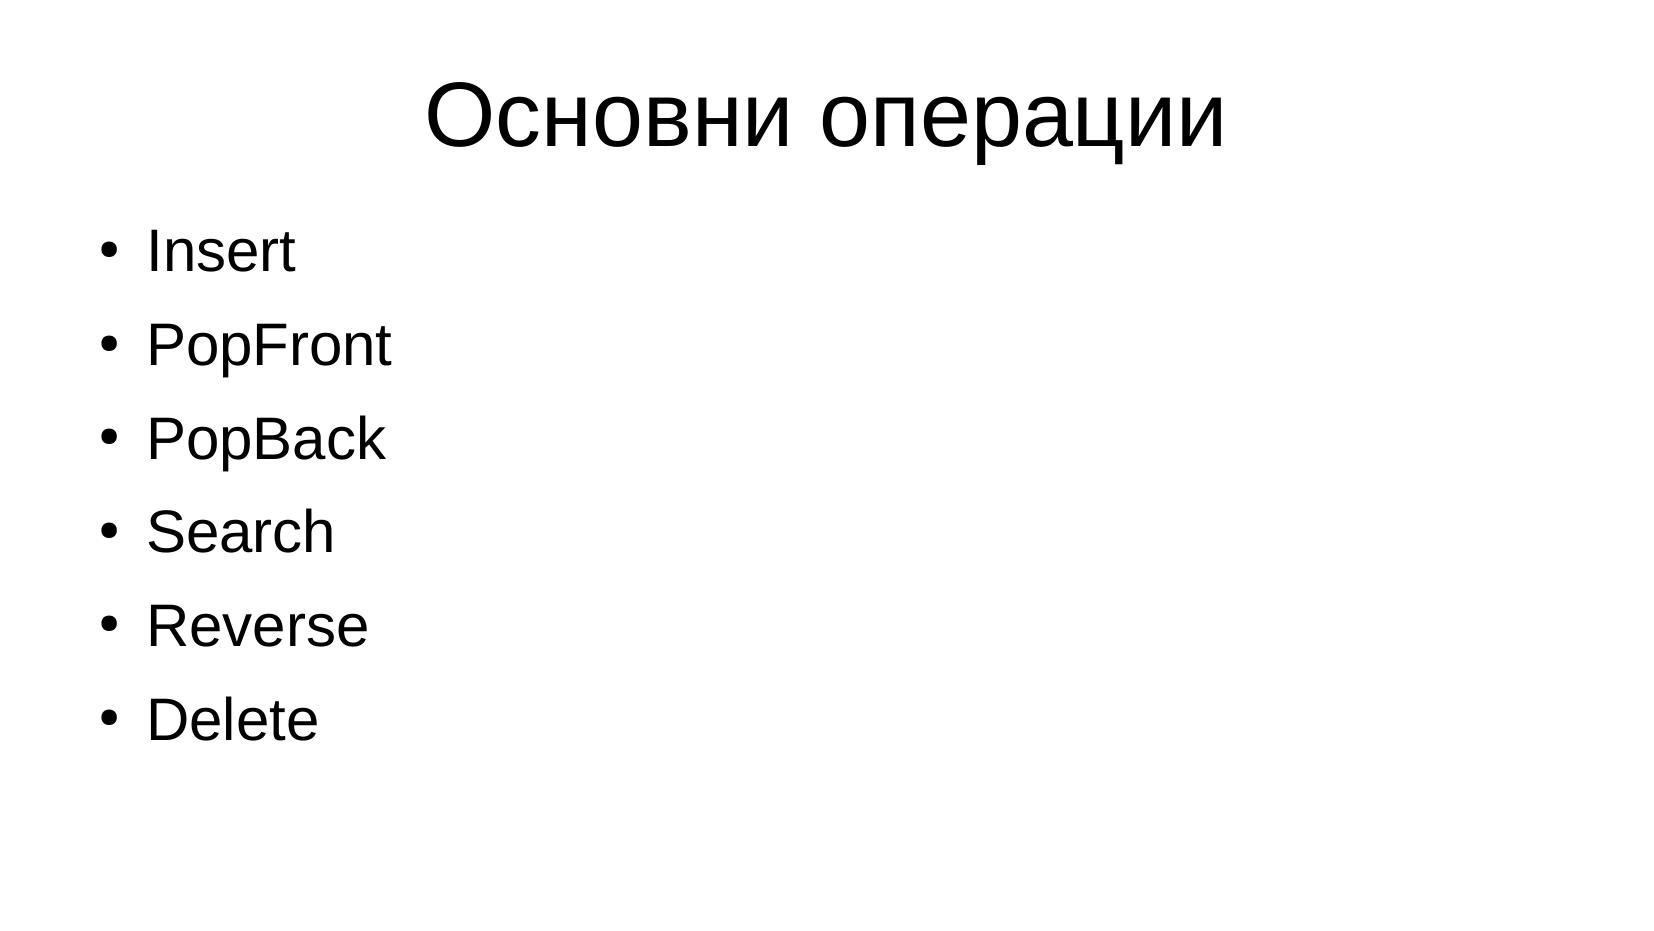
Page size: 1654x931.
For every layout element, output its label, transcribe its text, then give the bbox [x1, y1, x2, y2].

list Insert PopFront PopBack Search Reverse Delete [82, 217, 1571, 758]
title Основни операции [82, 37, 1571, 193]
